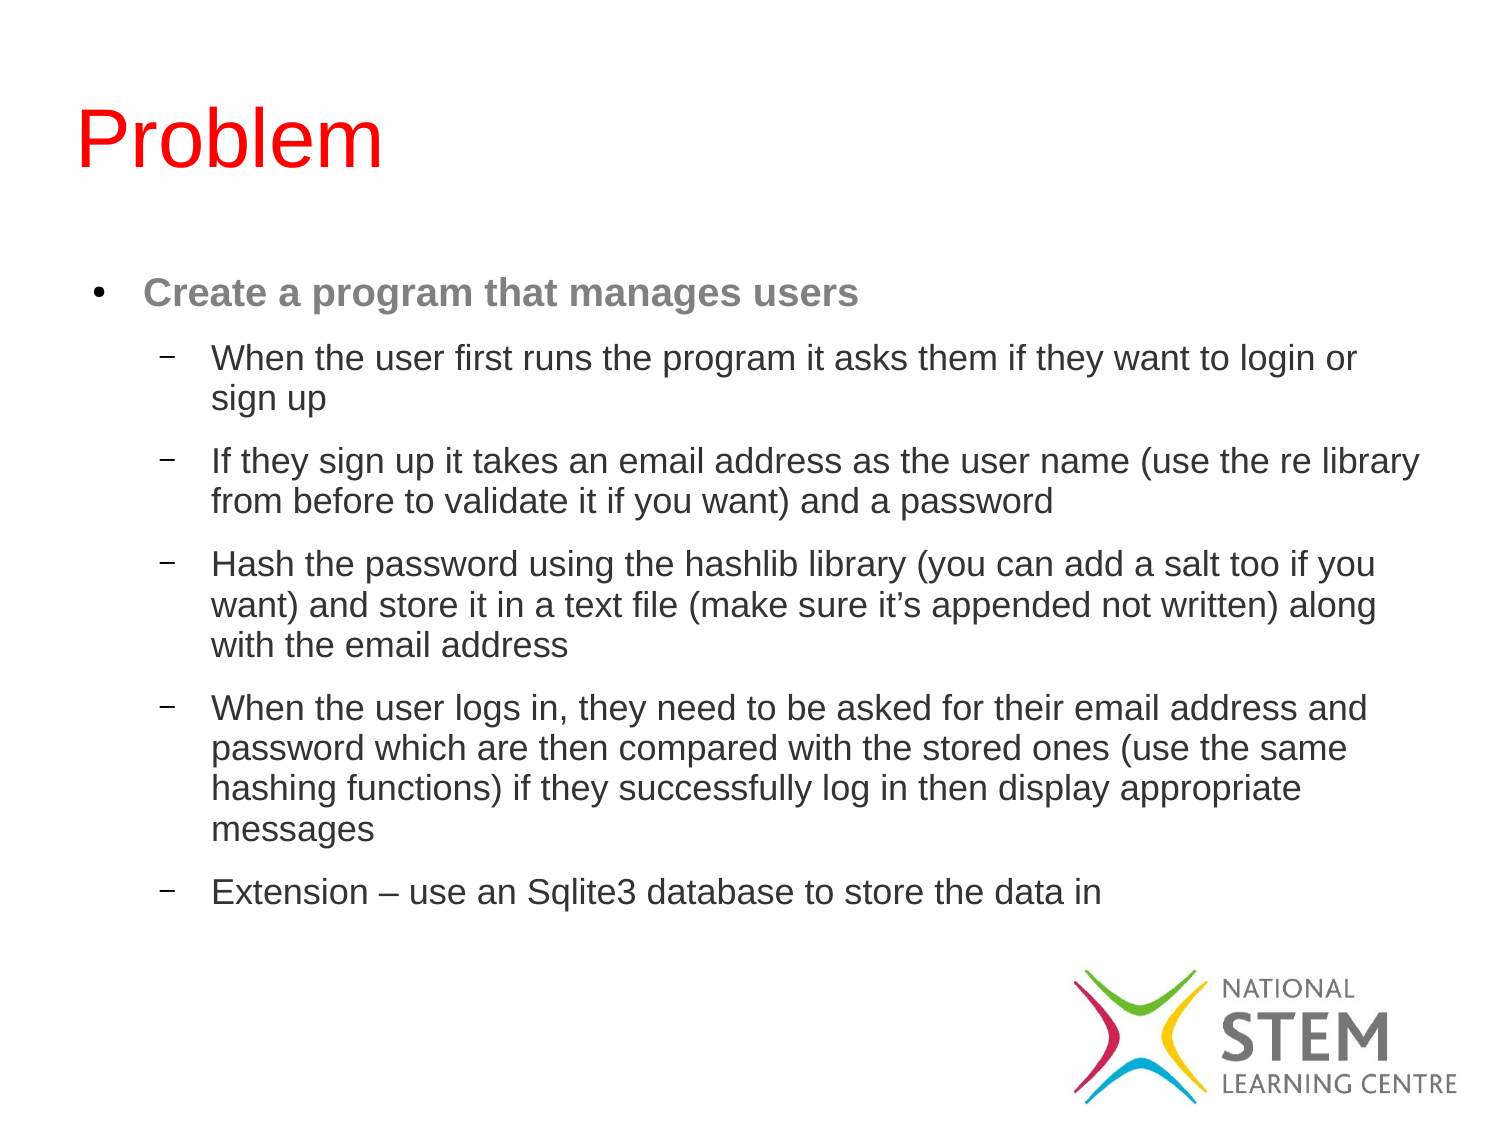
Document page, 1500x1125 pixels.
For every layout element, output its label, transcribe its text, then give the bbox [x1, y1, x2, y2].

list Create a program that manages users When the user first runs the program it asks them if they want to login or sign up If they sign up it takes an email address as the user name (use the re library from before to validate it if you want) and a password Hash the password using the hashlib library (you can add a salt too if you want) and store it in a text file (make sure it’s appended not written) along with the email address When the user logs in, they need to be asked for their email address and password which are then compared with the stored ones (use the same hashing functions) if they successfully log in then display appropriate messages Extension – use an Sqlite3 database to store the data in [75, 263, 1425, 916]
title Problem [75, 44, 1425, 233]
picture [1057, 953, 1472, 1120]
